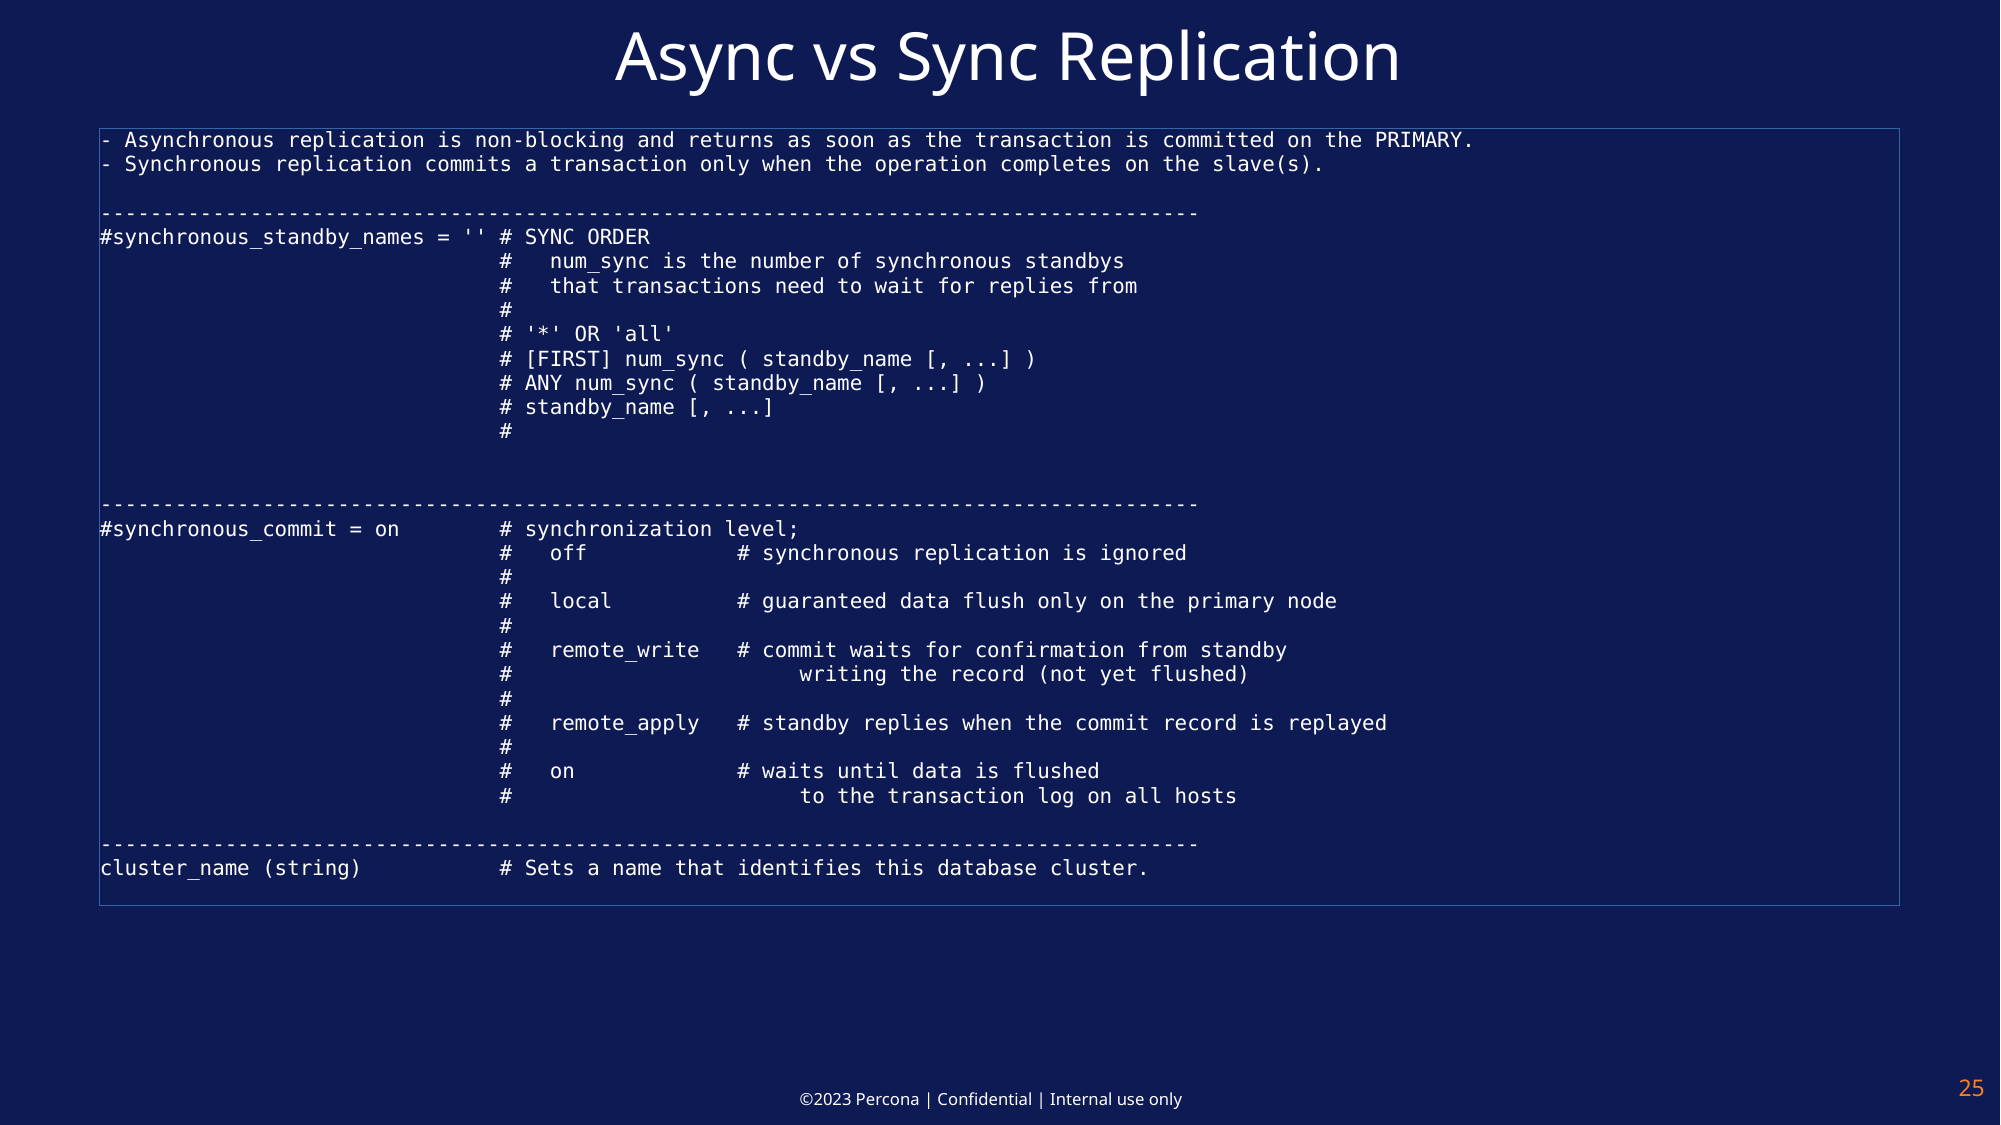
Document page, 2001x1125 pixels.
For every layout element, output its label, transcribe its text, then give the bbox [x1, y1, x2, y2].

list Async vs Sync Replication [570, 15, 1449, 128]
text_box <number> [1748, 1059, 2000, 1120]
title - Asynchronous replication is non-blocking and returns as soon as the transaction is committed on the PRIMARY. - Synchronous replication commits a transaction only when the operation completes on the slave(s). ---------------------------------------------------------------------------------------- #synchronous_standby_names = '' # SYNC ORDER # num_sync is the number of synchronous standbys # that transactions need to wait for replies from # # '*' OR 'all' # [FIRST] num_sync ( standby_name [, ...] ) # ANY num_sync ( standby_name [, ...] ) # standby_name [, ...] # ---------------------------------------------------------------------------------------- #synchronous_commit = on # synchronization level; # off # synchronous replication is ignored # # local # guaranteed data flush only on the primary node # # remote_write # commit waits for confirmation from standby # writing the record (not yet flushed) # # remote_apply # standby replies when the commit record is replayed # # on # waits until data is flushed # to the transaction log on all hosts ---------------------------------------------------------------------------------------- cluster_name (string) # Sets a name that identifies this database cluster. [99, 128, 1900, 906]
